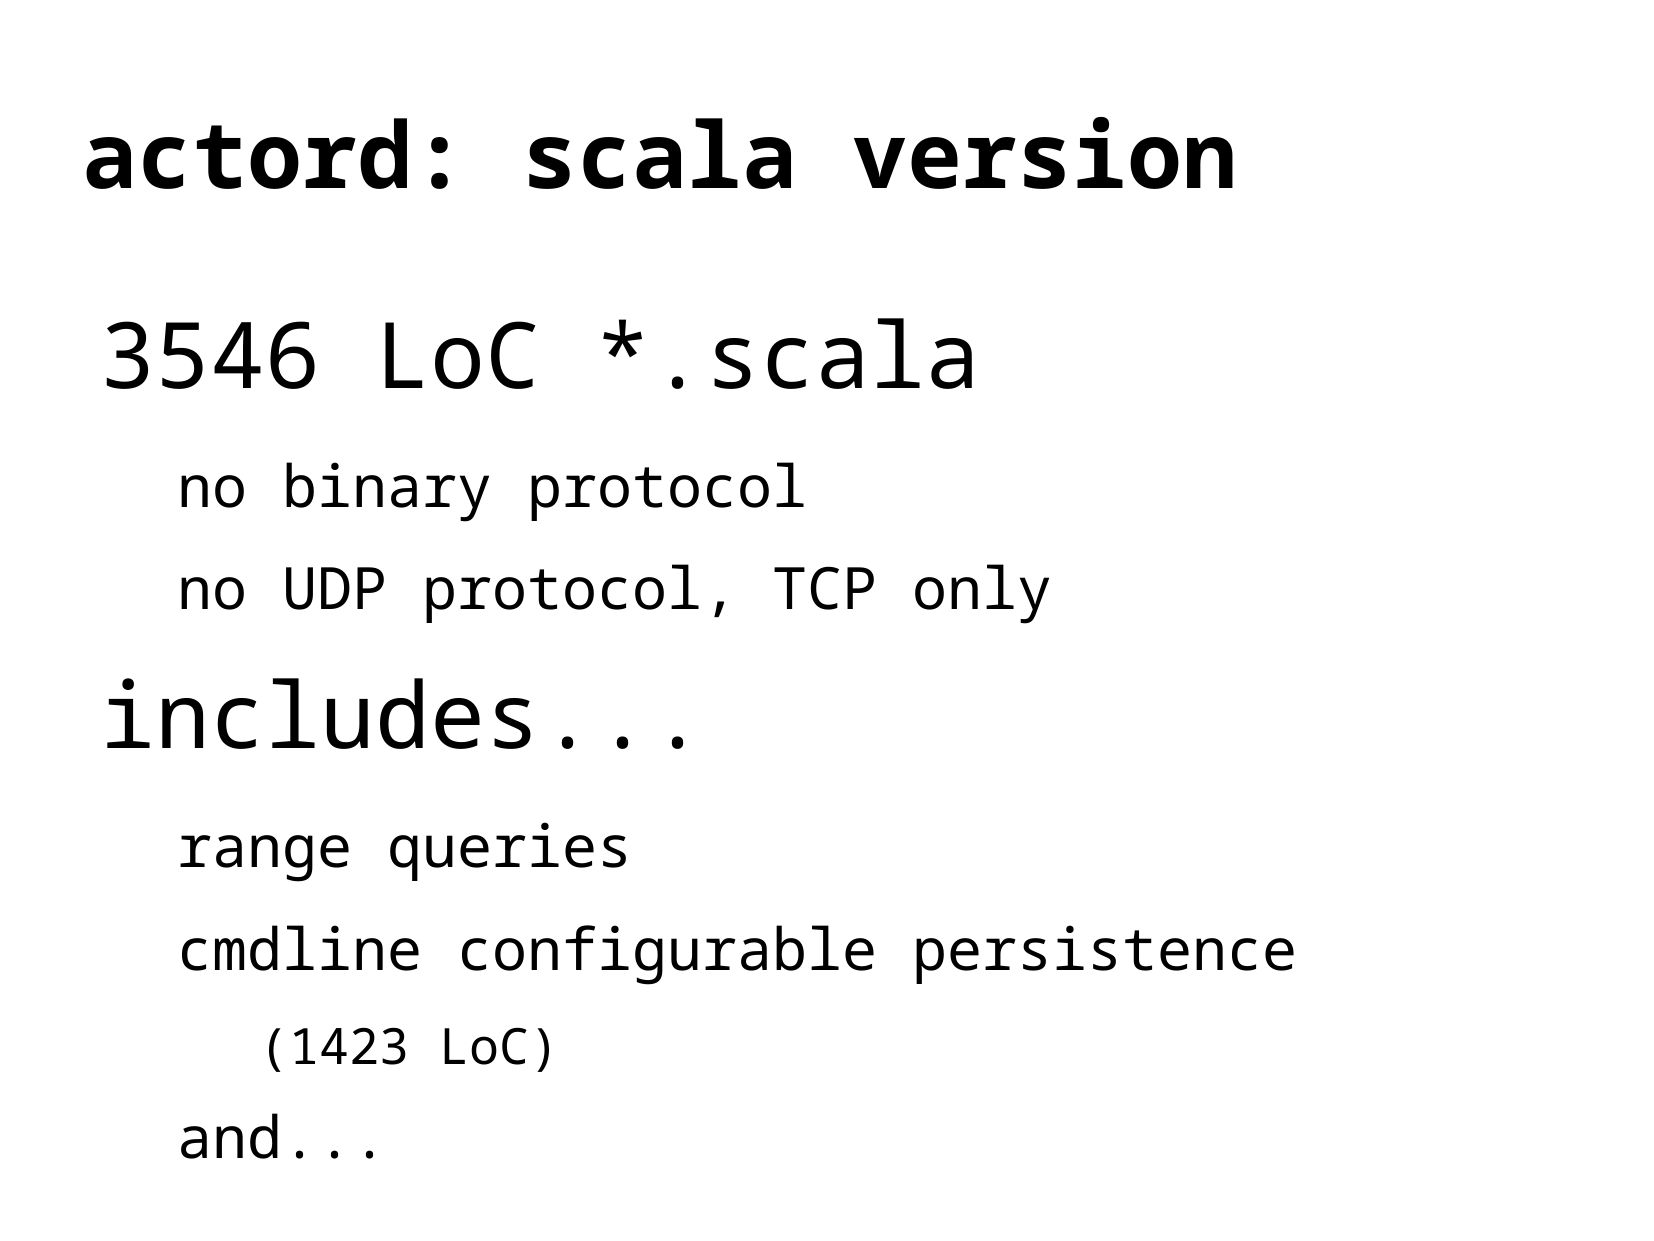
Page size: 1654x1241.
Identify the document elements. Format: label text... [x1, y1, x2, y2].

list 3546 LoC *.scala no binary protocol no UDP protocol, TCP only includes... range queries cmdline configurable persistence (1423 LoC) and... [82, 290, 1571, 1094]
title actord: scala version [82, 49, 1571, 257]
